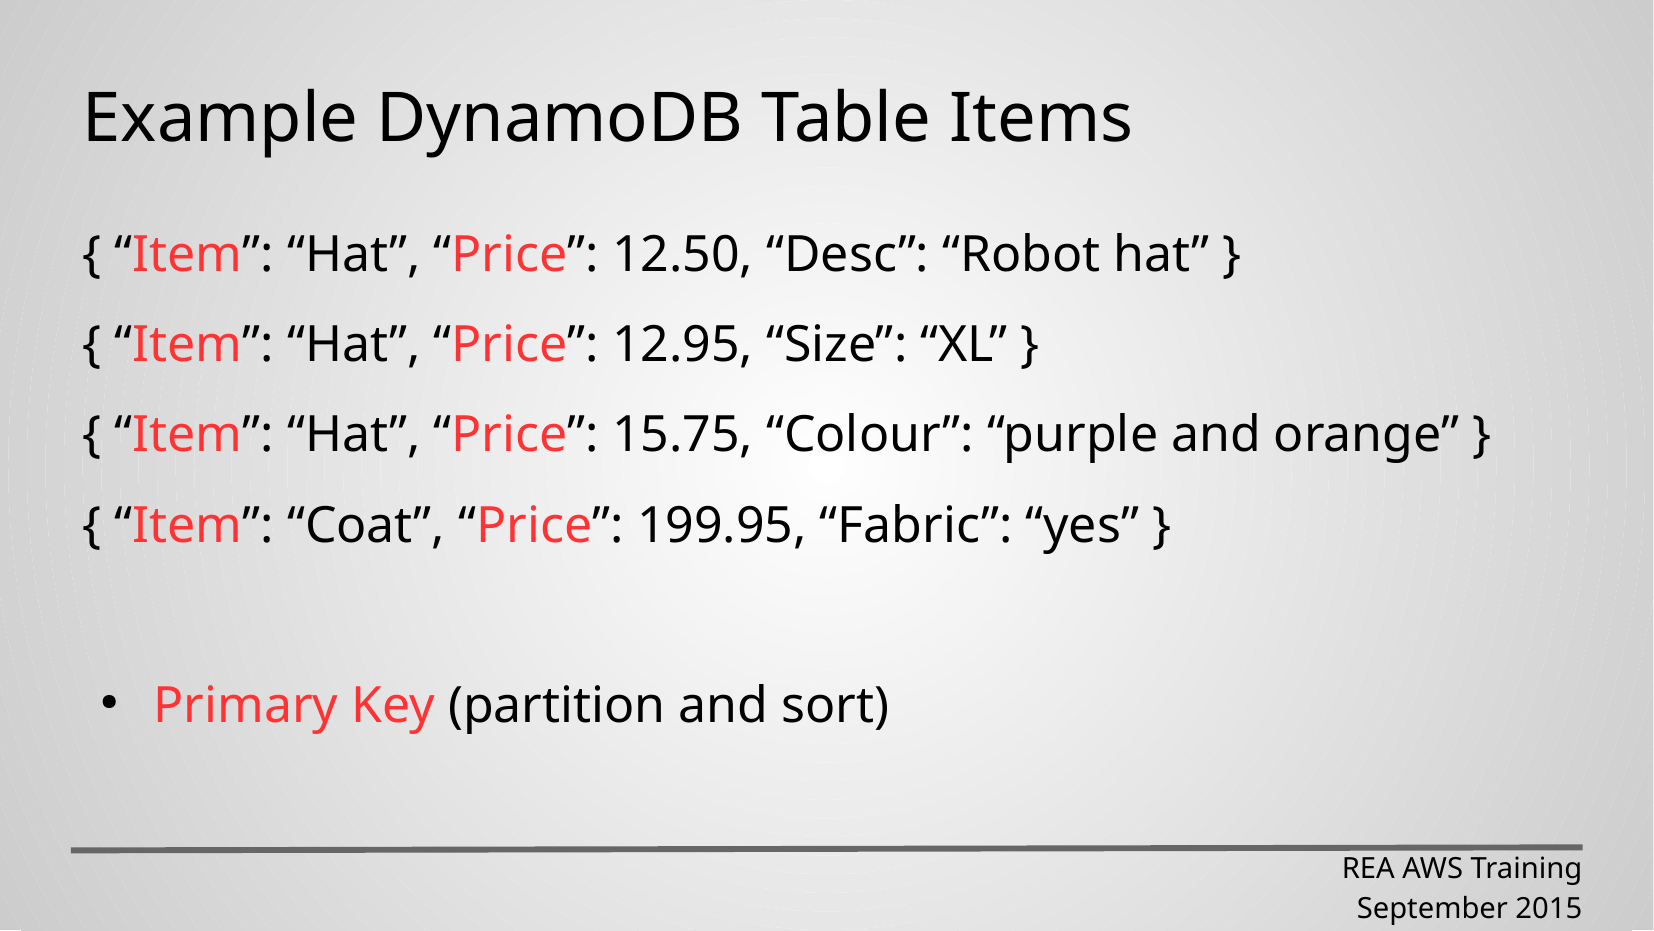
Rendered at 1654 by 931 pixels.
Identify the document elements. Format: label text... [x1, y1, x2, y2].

list { “Item”: “Hat”, “Price”: 12.50, “Desc”: “Robot hat” } { “Item”: “Hat”, “Price”: 12.95, “Size”: “XL” } { “Item”: “Hat”, “Price”: 15.75, “Colour”: “purple and orange” } { “Item”: “Coat”, “Price”: 199.95, “Fabric”: “yes” } Primary Key (partition and sort) [82, 217, 1571, 827]
title Example DynamoDB Table Items [82, 37, 1571, 193]
